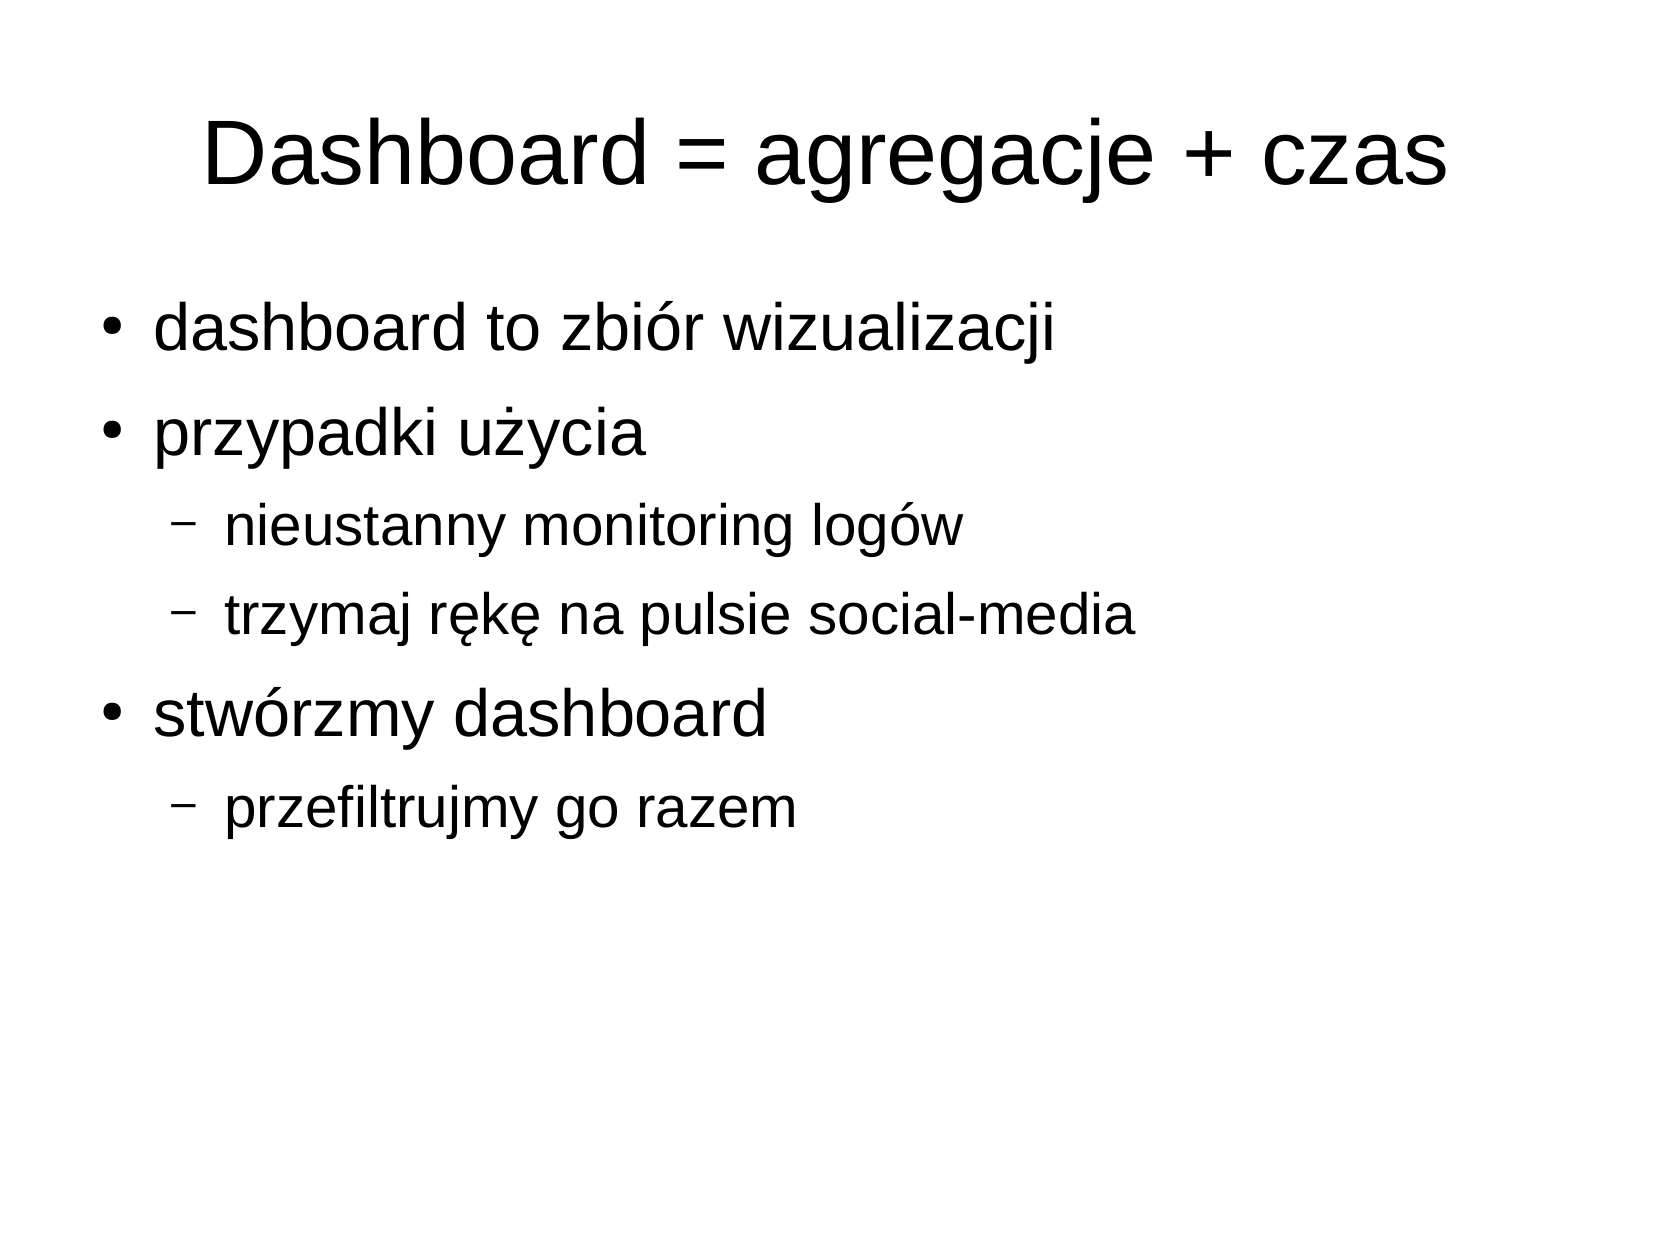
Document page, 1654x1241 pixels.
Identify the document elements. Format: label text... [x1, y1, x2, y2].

title Dashboard = agregacje + czas [82, 49, 1571, 257]
list dashboard to zbiór wizualizacji przypadki użycia nieustanny monitoring logów trzymaj rękę na pulsie social-media stwórzmy dashboard przefiltrujmy go razem [82, 290, 1571, 1010]
